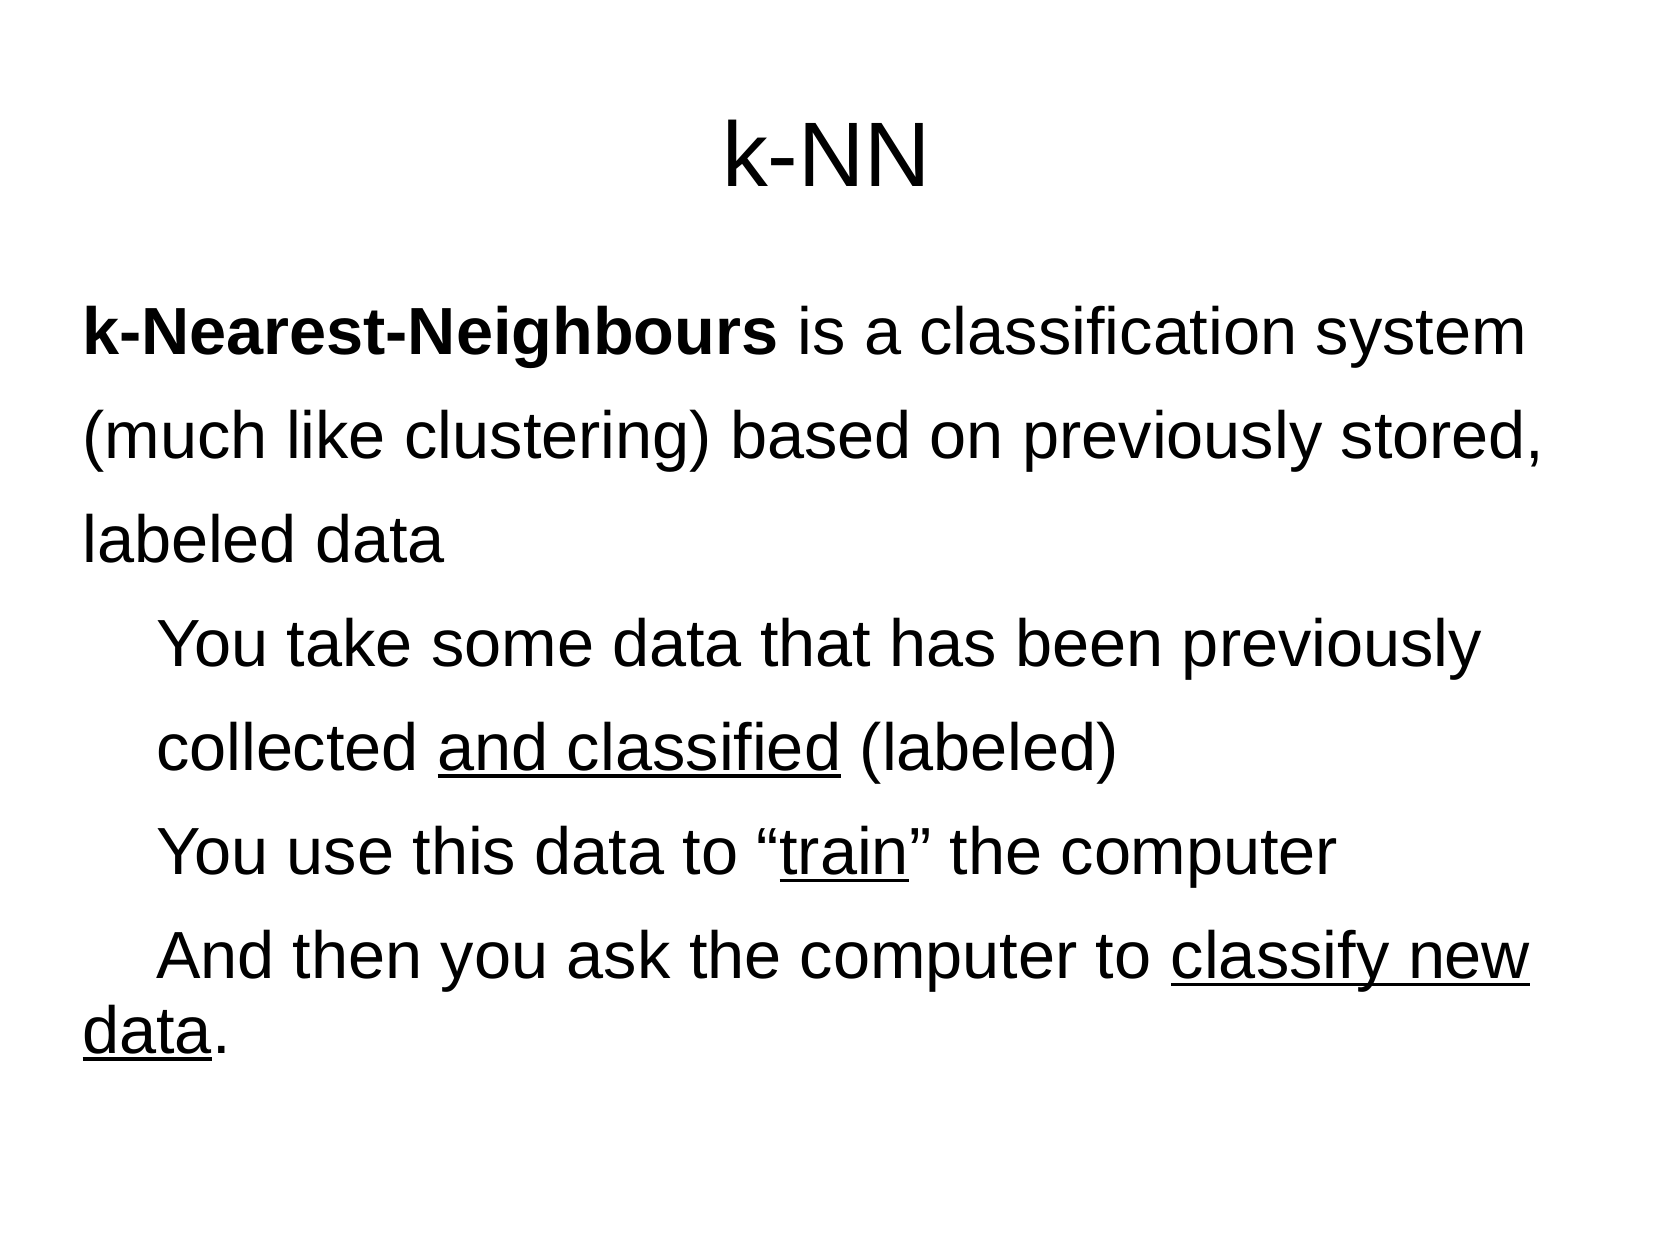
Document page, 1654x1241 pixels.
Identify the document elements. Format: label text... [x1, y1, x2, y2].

text_box k-NN [82, 49, 1571, 257]
text_box k-Nearest-Neighbours is a classification system (much like clustering) based on previously stored, labeled data You take some data that has been previously collected and classified (labeled) You use this data to “train” the computer And then you ask the computer to classify new data. [82, 290, 1571, 1099]
